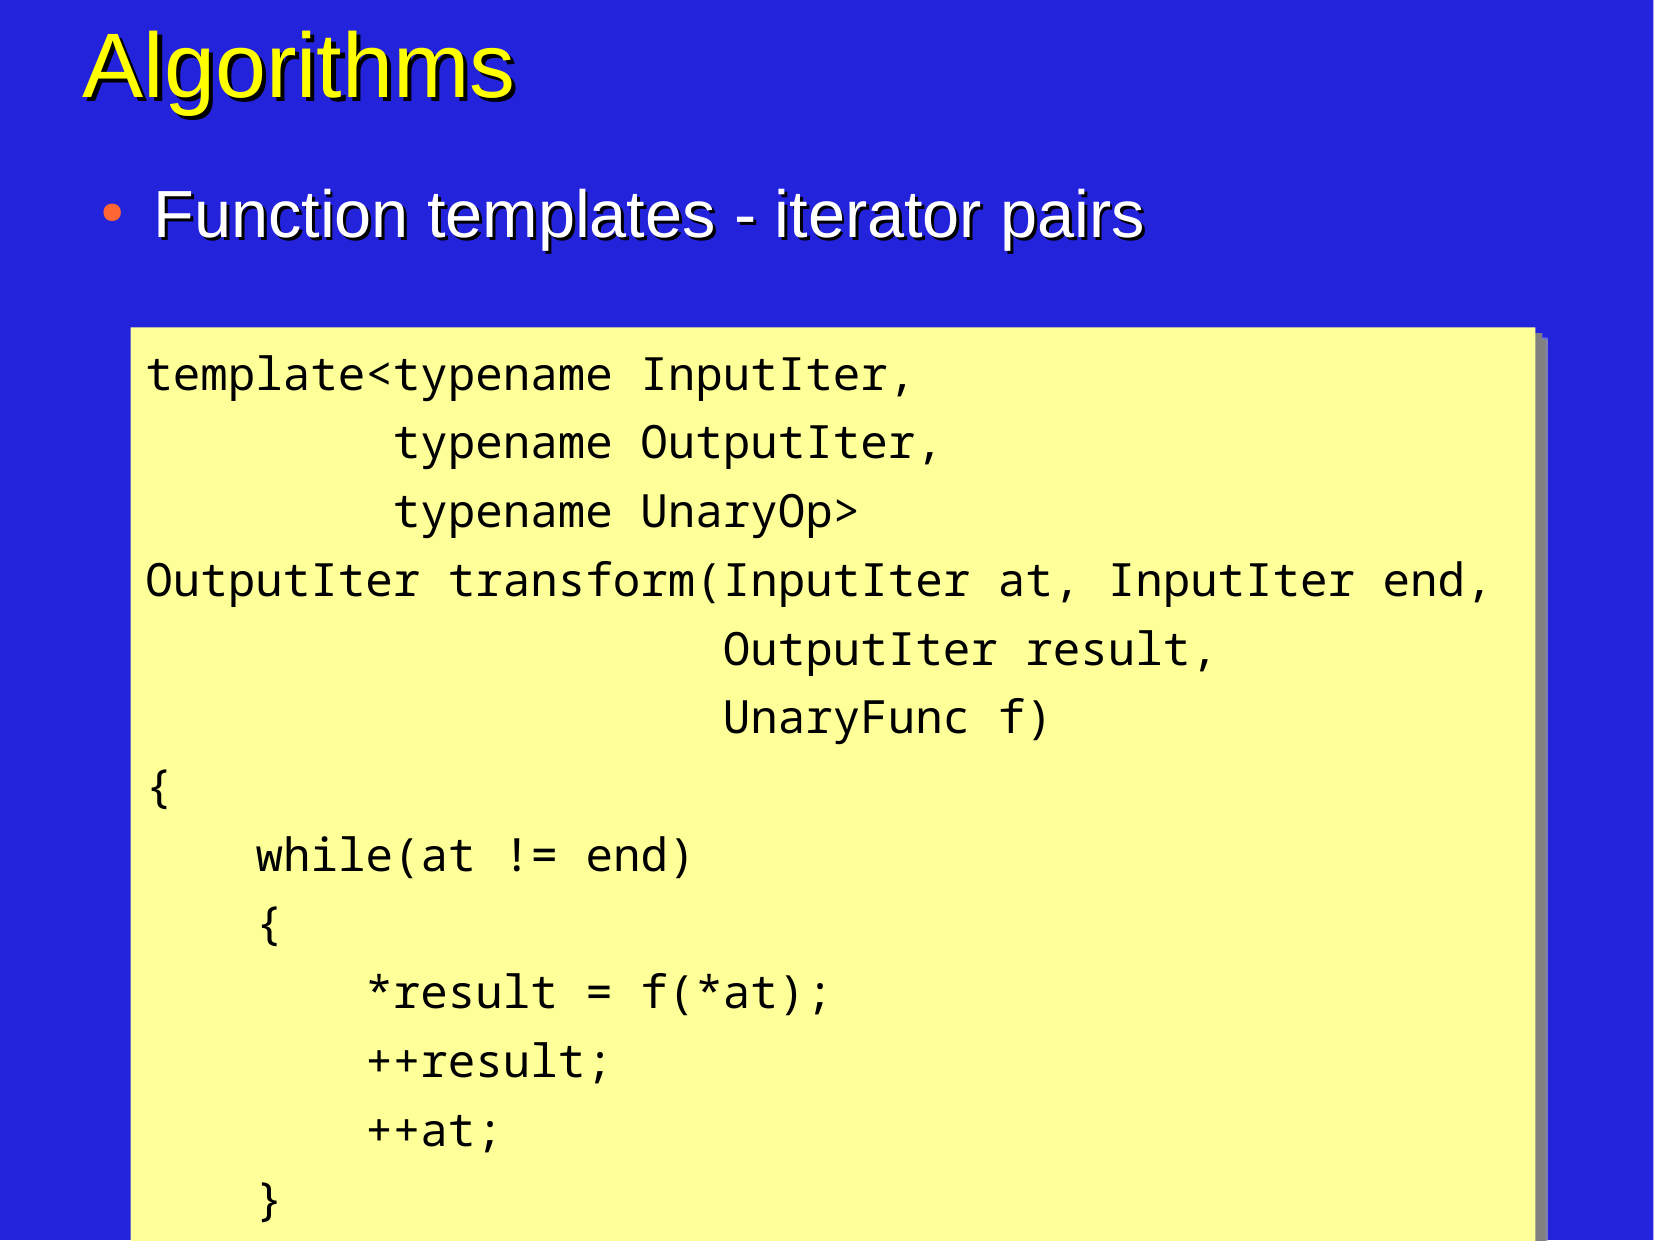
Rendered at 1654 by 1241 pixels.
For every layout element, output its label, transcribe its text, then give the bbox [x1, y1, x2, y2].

list Function templates - iterator pairs [82, 177, 1571, 1182]
text_box template<typename InputIter, typename OutputIter, typename UnaryOp> OutputIter transform(InputIter at, InputIter end, OutputIter result, UnaryFunc f) { while(at != end) { *result = f(*at); ++result; ++at; } return result; } [130, 327, 1536, 1241]
title Algorithms [82, 2, 1571, 130]
